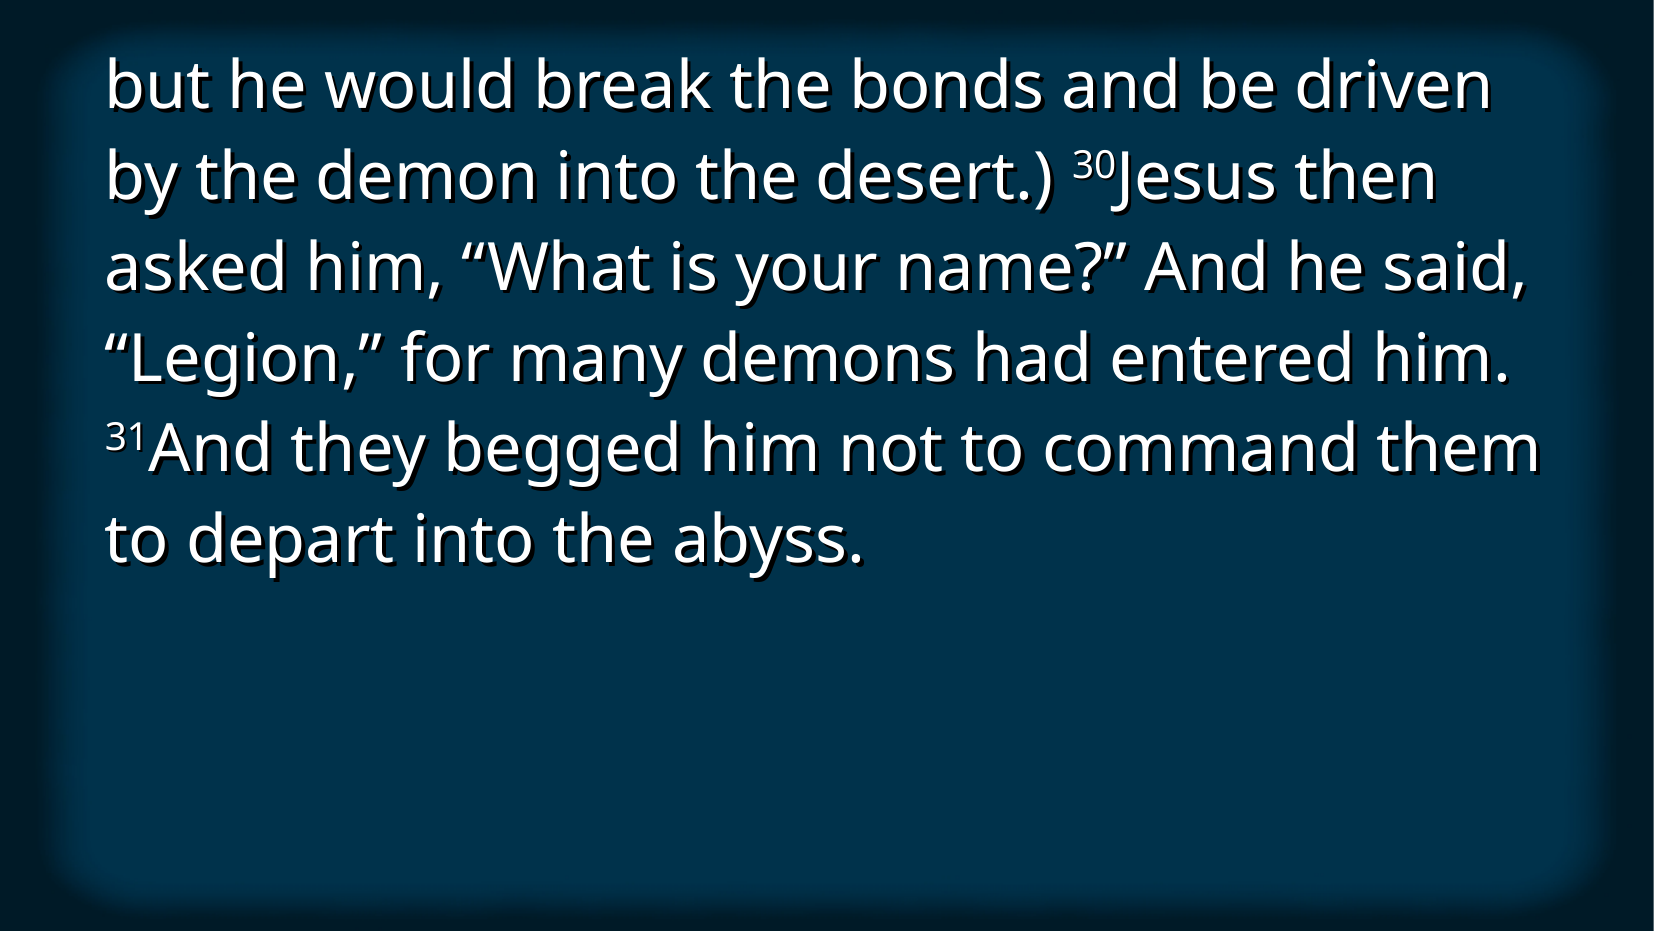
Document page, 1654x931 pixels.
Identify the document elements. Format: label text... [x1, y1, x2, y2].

picture [0, 0, 1654, 931]
text_box but he would break the bonds and be driven by the demon into the desert.) 30Jesus then asked him, “What is your name?” And he said, “Legion,” for many demons had entered him. 31And they begged him not to command them to depart into the abyss. [90, 30, 1561, 578]
